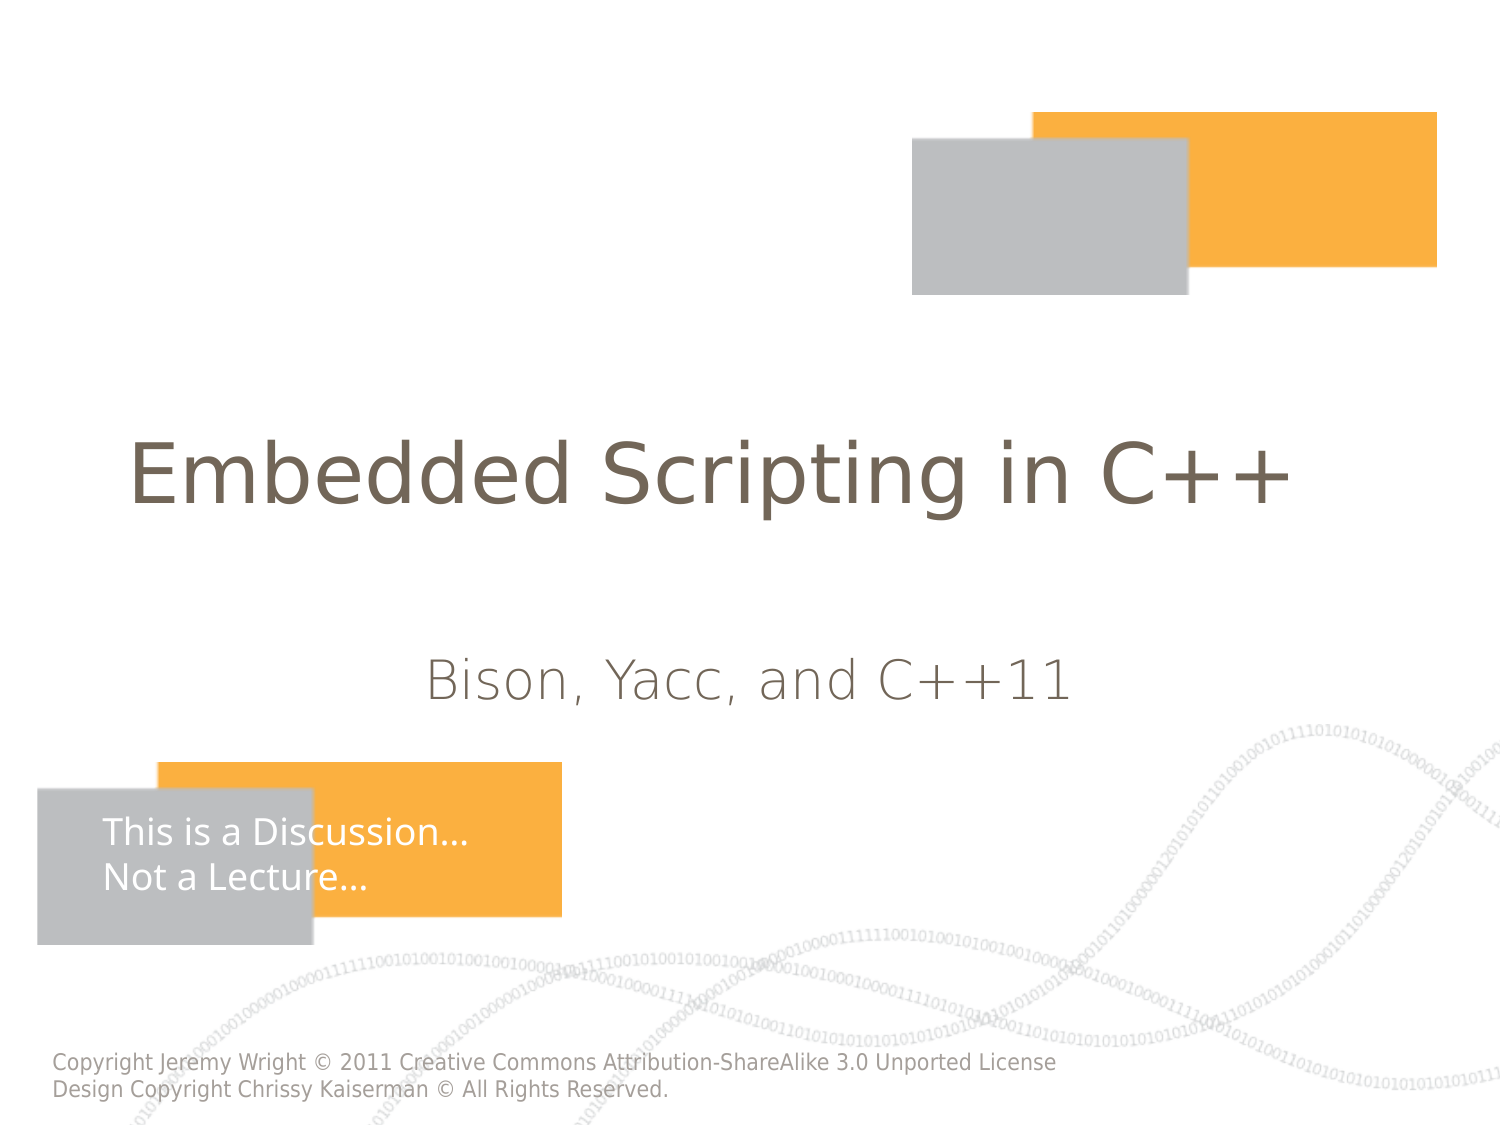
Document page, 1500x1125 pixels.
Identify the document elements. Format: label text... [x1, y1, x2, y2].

subtitle Bison, Yacc, and C++11 [225, 637, 1275, 925]
picture [37, 724, 1500, 1125]
picture [912, 112, 1437, 295]
title Embedded Scripting in C++ [112, 349, 1388, 591]
